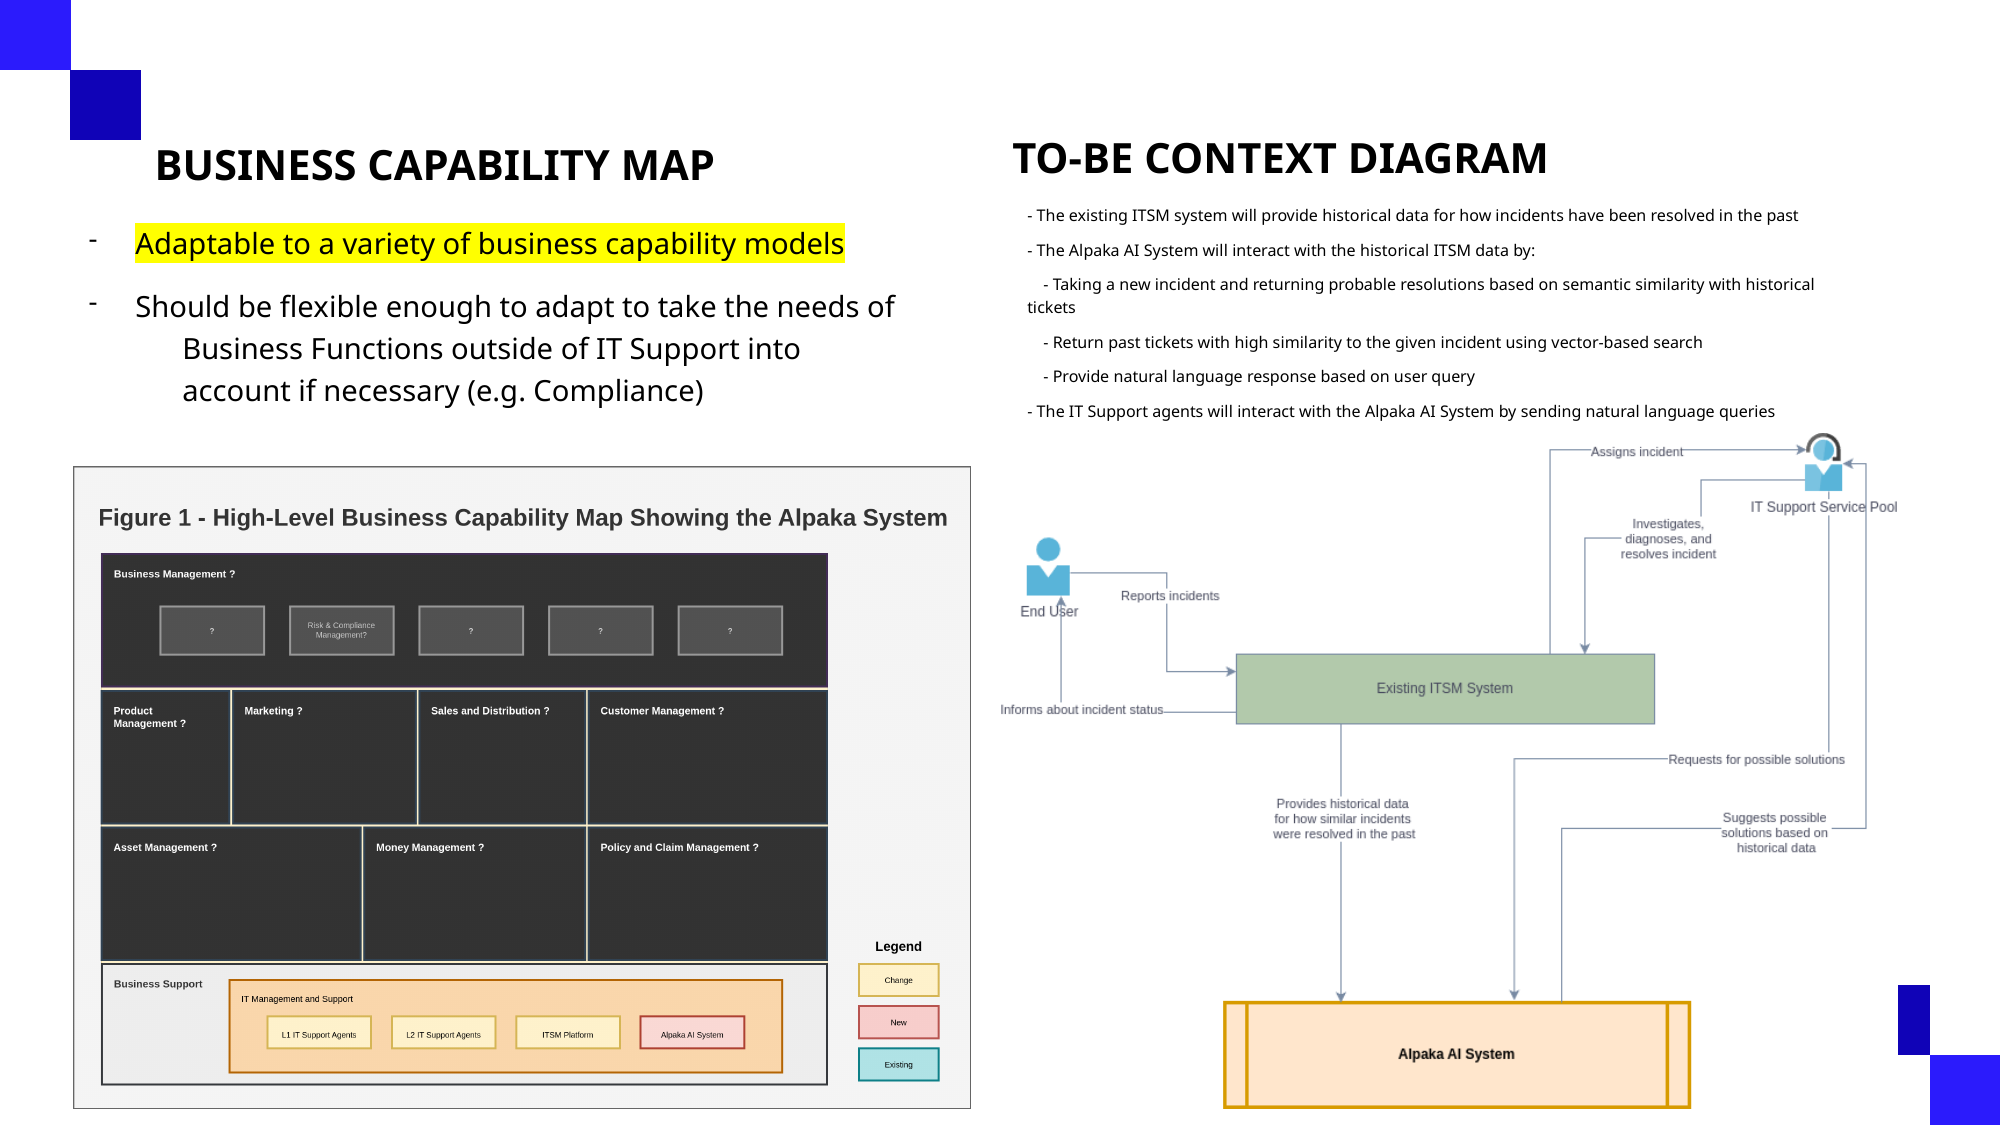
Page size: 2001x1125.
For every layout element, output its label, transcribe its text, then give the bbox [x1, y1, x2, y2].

list To-be Context Diagram [1012, 137, 1863, 194]
list - The existing ITSM system will provide historical data for how incidents have been resolved in the past - The Alpaka AI System will interact with the historical ITSM data by: - Taking a new incident and returning probable resolutions based on semantic similarity with historical tickets - Return past tickets with high similarity to the given incident using vector-based search - Provide natural language response based on user query - The IT Support agents will interact with the Alpaka AI System by sending natural language queries [1012, 194, 1863, 433]
picture [73, 466, 971, 1109]
picture [999, 433, 1898, 1109]
list Business Capability Map [139, 137, 986, 230]
list Adaptable to a variety of business capability models Should be flexible enough to adapt to take the needs of Business Functions outside of IT Support into account if necessary (e.g. Compliance) [73, 210, 918, 451]
